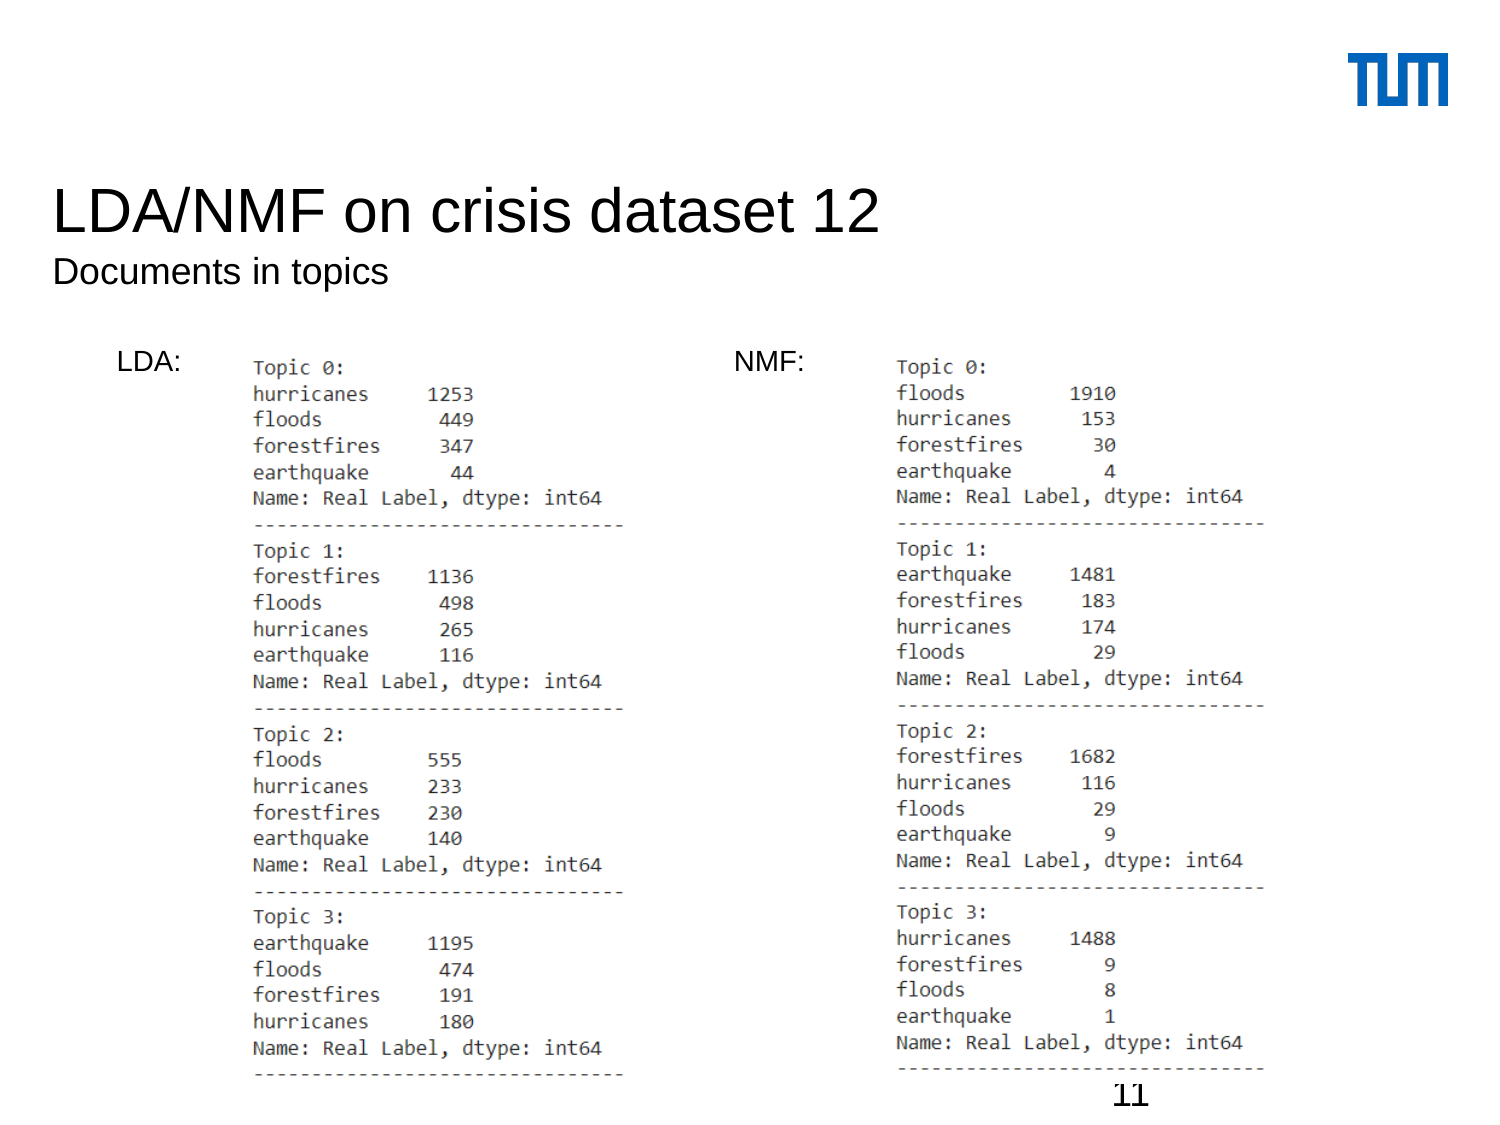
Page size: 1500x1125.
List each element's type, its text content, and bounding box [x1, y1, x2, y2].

text_box LDA: [101, 334, 198, 385]
picture [230, 348, 692, 1096]
picture [882, 351, 1312, 1084]
picture [1348, 53, 1448, 106]
text_box LDA/NMF on crisis dataset 12 Documents in topics [52, 165, 1449, 233]
text_box NMF: [718, 334, 821, 385]
text_box <number> [1111, 1061, 1448, 1122]
